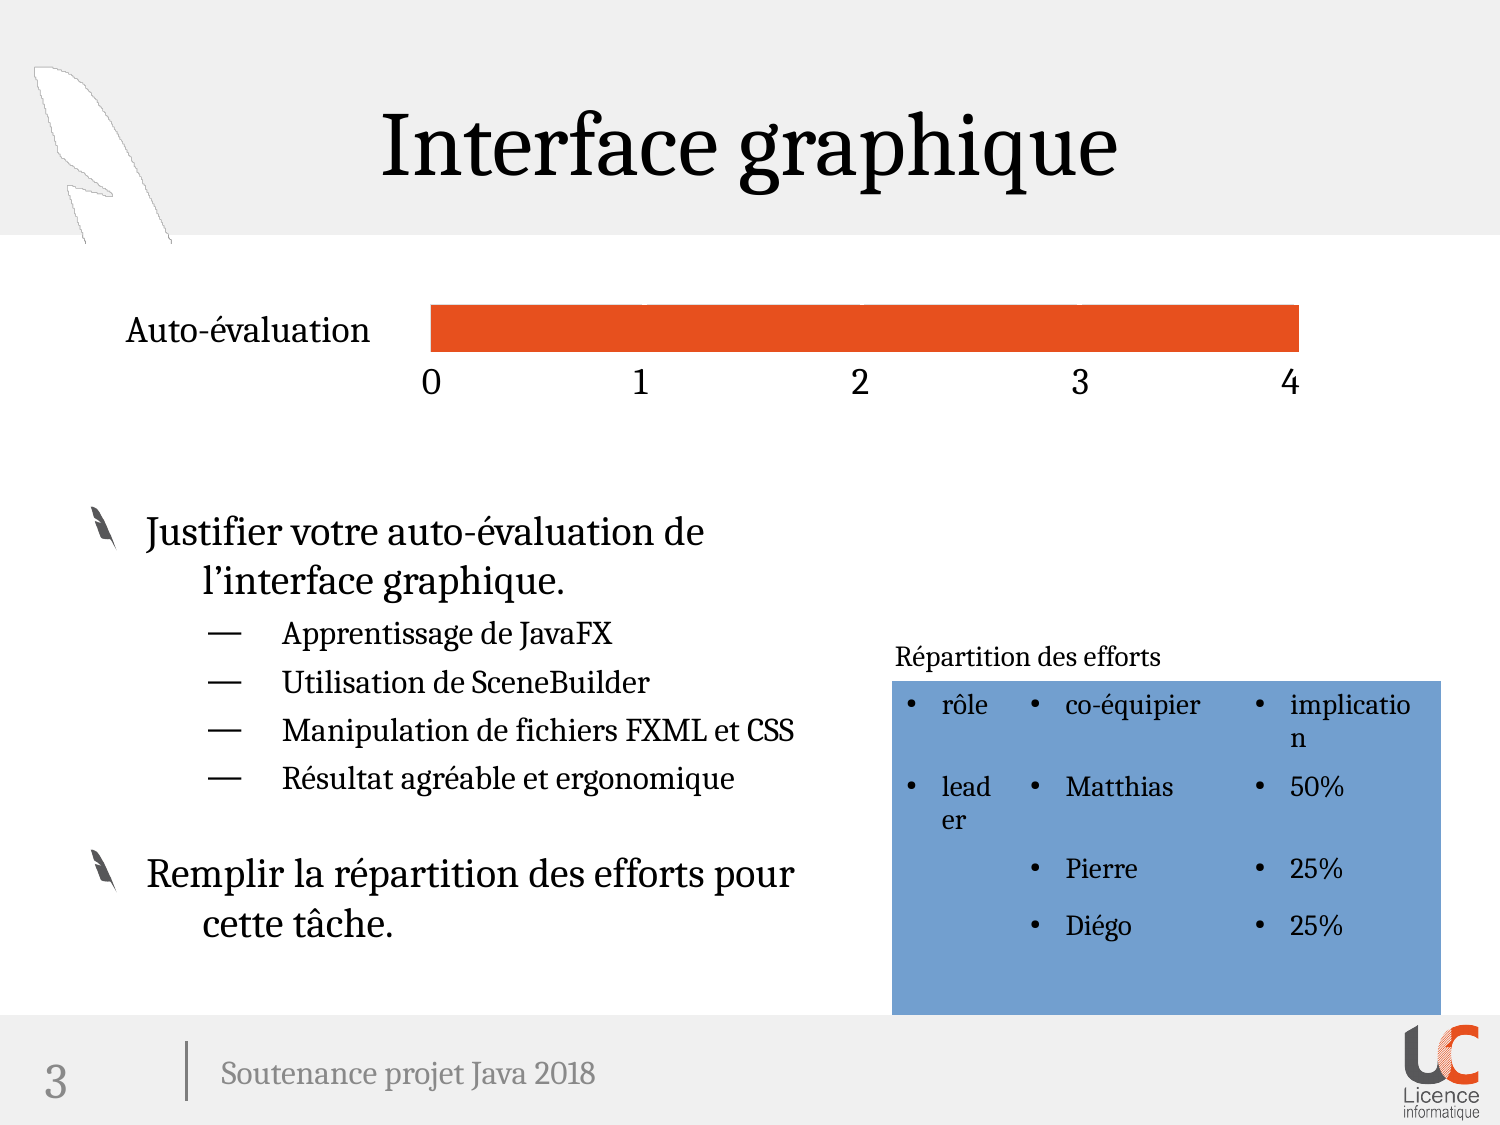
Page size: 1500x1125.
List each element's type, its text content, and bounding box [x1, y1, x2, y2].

text_box <numéro> [29, 1041, 160, 1102]
picture [1398, 1020, 1484, 1122]
title Interface graphique [75, 45, 1426, 233]
table_cell [892, 844, 1016, 901]
list Justifier votre auto-évaluation de l’interface graphique. Apprentissage de JavaFX Utilisation de SceneBuilder Manipulation de fichiers FXML et CSS Résultat agréable et ergonomique Remplir la répartition des efforts pour cette tâche. [75, 444, 869, 1005]
table_cell [892, 958, 1016, 1015]
table_cell leader [892, 763, 1016, 844]
table_cell 50% [1240, 763, 1441, 844]
table_cell [892, 901, 1016, 958]
table_cell [1240, 958, 1441, 1015]
table_cell 25% [1240, 844, 1441, 901]
picture [29, 63, 187, 244]
table_header rôle [892, 681, 1016, 763]
table_cell Diégo [1016, 901, 1240, 958]
table_cell Pierre [1016, 844, 1240, 901]
table_header co-équipier [1016, 681, 1240, 763]
text_box Répartition des efforts [879, 630, 1193, 681]
table_cell [1016, 958, 1240, 1015]
text_box [431, 305, 1299, 352]
table_cell 25% [1240, 901, 1441, 958]
table_header implication [1240, 681, 1441, 763]
table_cell Matthias [1016, 763, 1240, 844]
text_box Soutenance projet Java 2018 [206, 1041, 939, 1102]
